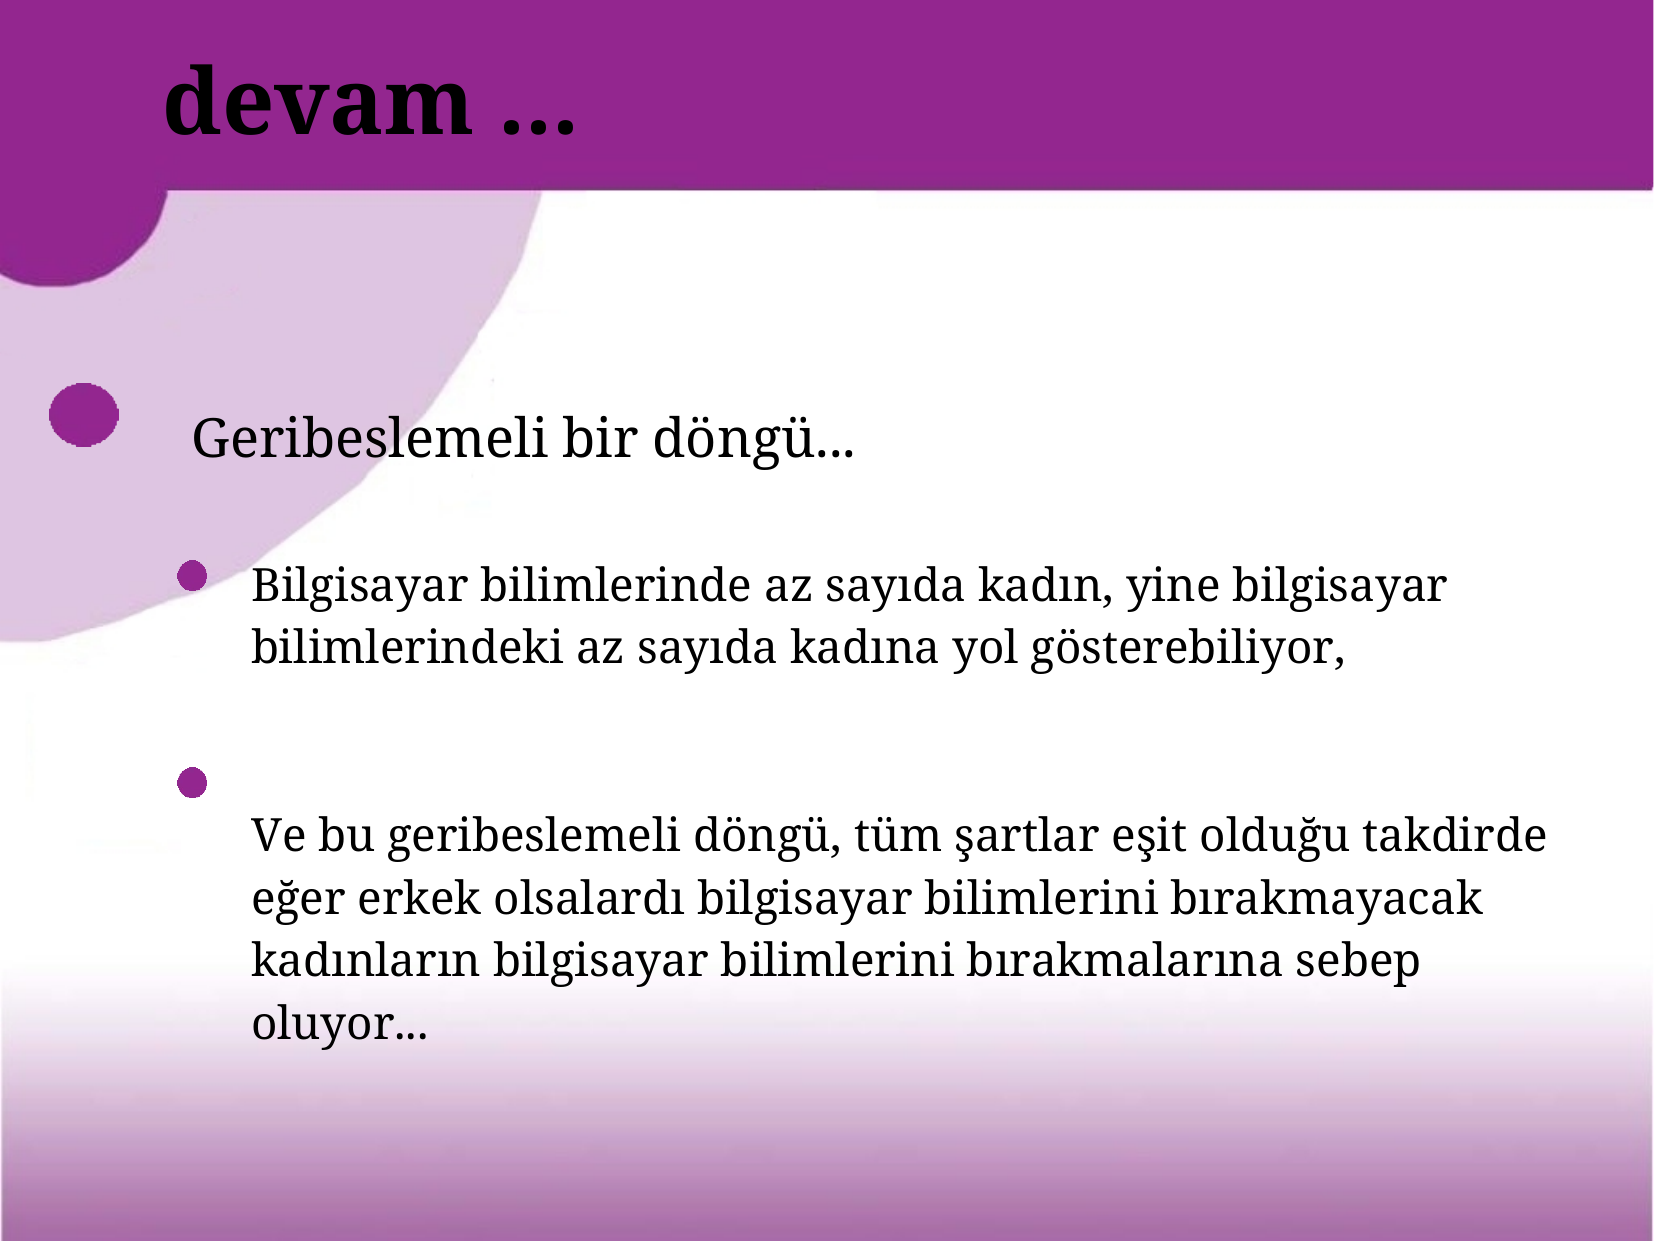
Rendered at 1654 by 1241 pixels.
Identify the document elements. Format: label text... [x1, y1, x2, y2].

text_box Geribeslemeli bir döngü... [177, 392, 1063, 470]
picture [0, 0, 1654, 1241]
text_box Bilgisayar bilimlerinde az sayıda kadın, yine bilgisayar bilimlerindeki az sayıda kadına yol gösterebiliyor, Ve bu geribeslemeli döngü, tüm şartlar eşit olduğu takdirde eğer erkek olsalardı bilgisayar bilimlerini bırakmayacak kadınların bilgisayar bilimlerini bırakmalarına sebep oluyor... [236, 545, 1625, 1040]
text_box devam ... [147, 29, 798, 152]
